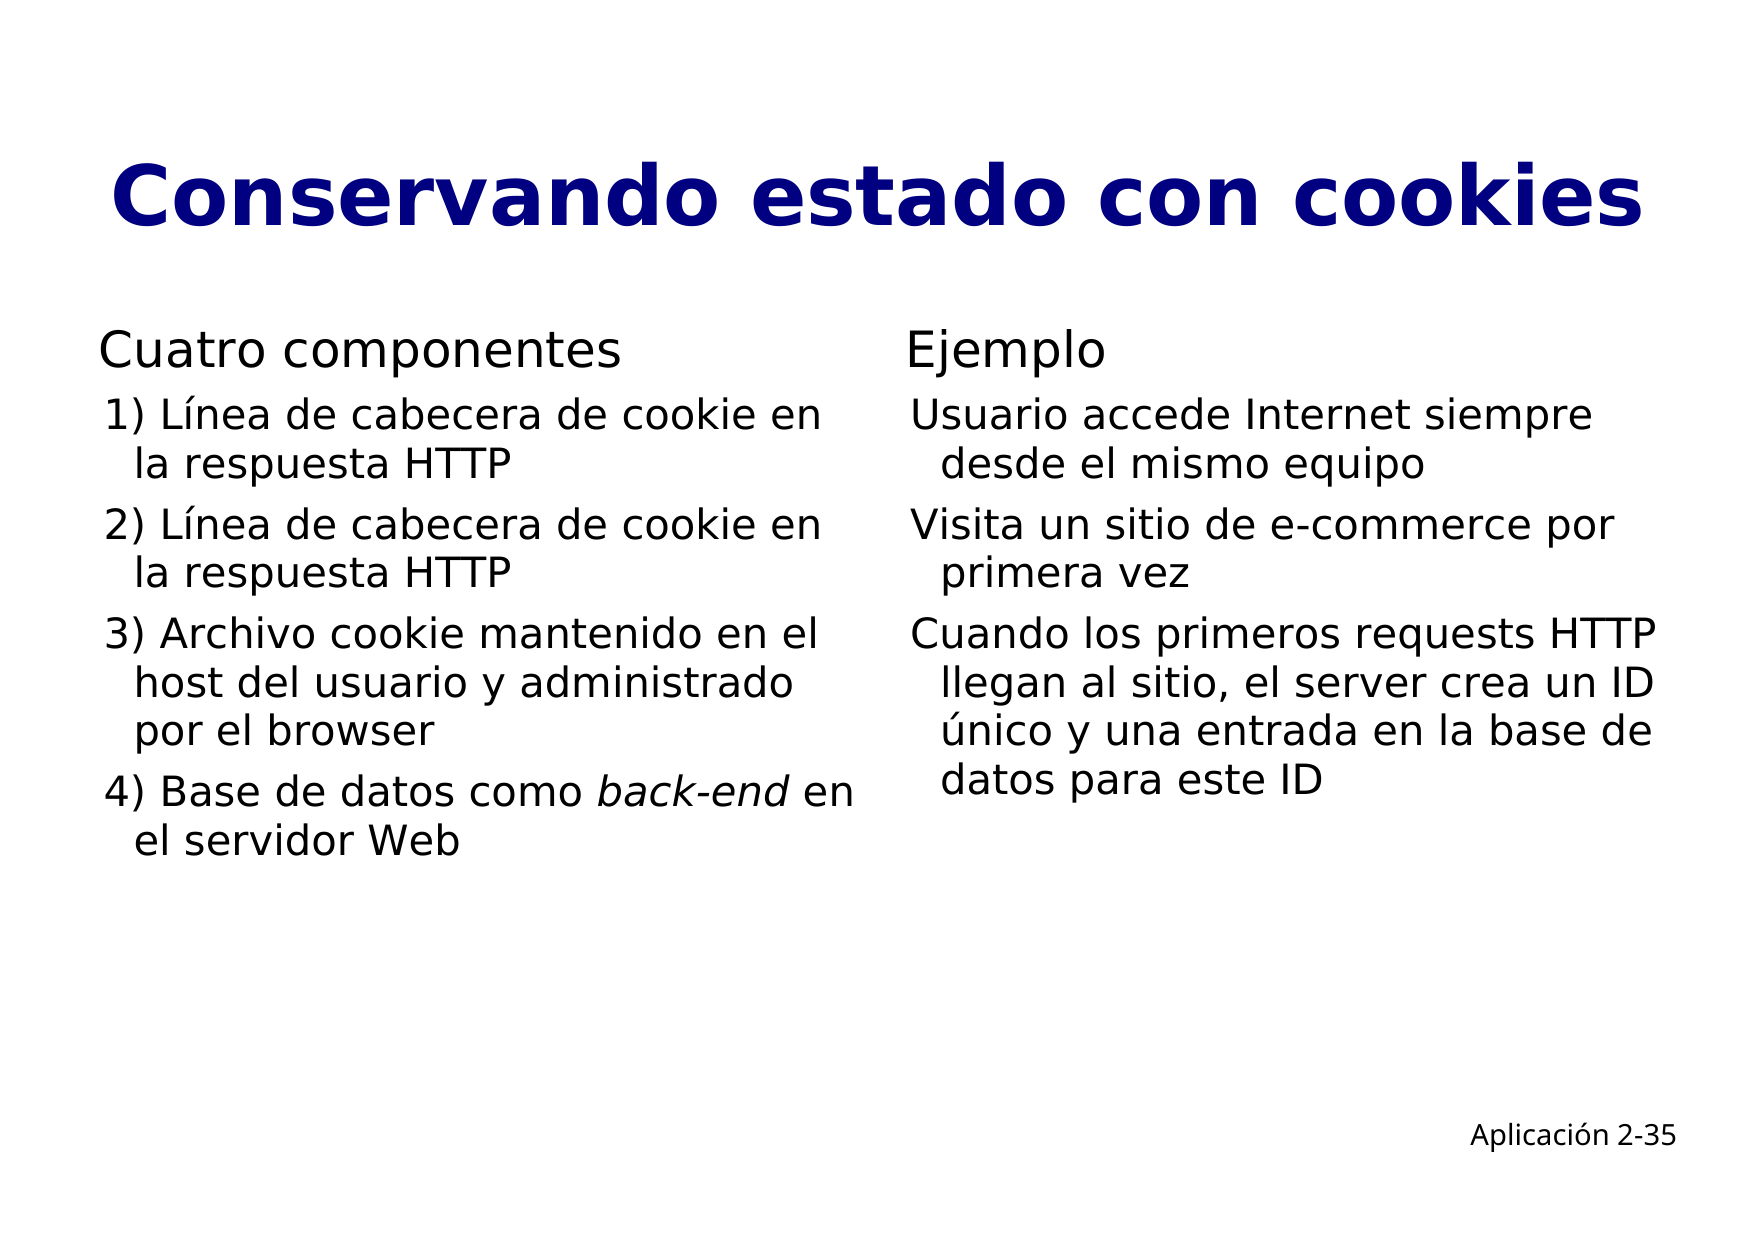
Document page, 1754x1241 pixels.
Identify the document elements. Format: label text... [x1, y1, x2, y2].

list Cuatro componentes 1) Línea de cabecera de cookie en la respuesta HTTP 2) Línea de cabecera de cookie en la respuesta HTTP 3) Archivo cookie mantenido en el host del usuario y administrado por el browser 4) Base de datos como back-end en el servidor Web [95, 320, 865, 909]
title Conservando estado con cookies [95, 88, 1671, 305]
list Ejemplo Usuario accede Internet siempre desde el mismo equipo Visita un sitio de e-commerce por primera vez Cuando los primeros requests HTTP llegan al sitio, el server crea un ID único y una entrada en la base de datos para este ID [902, 320, 1672, 950]
